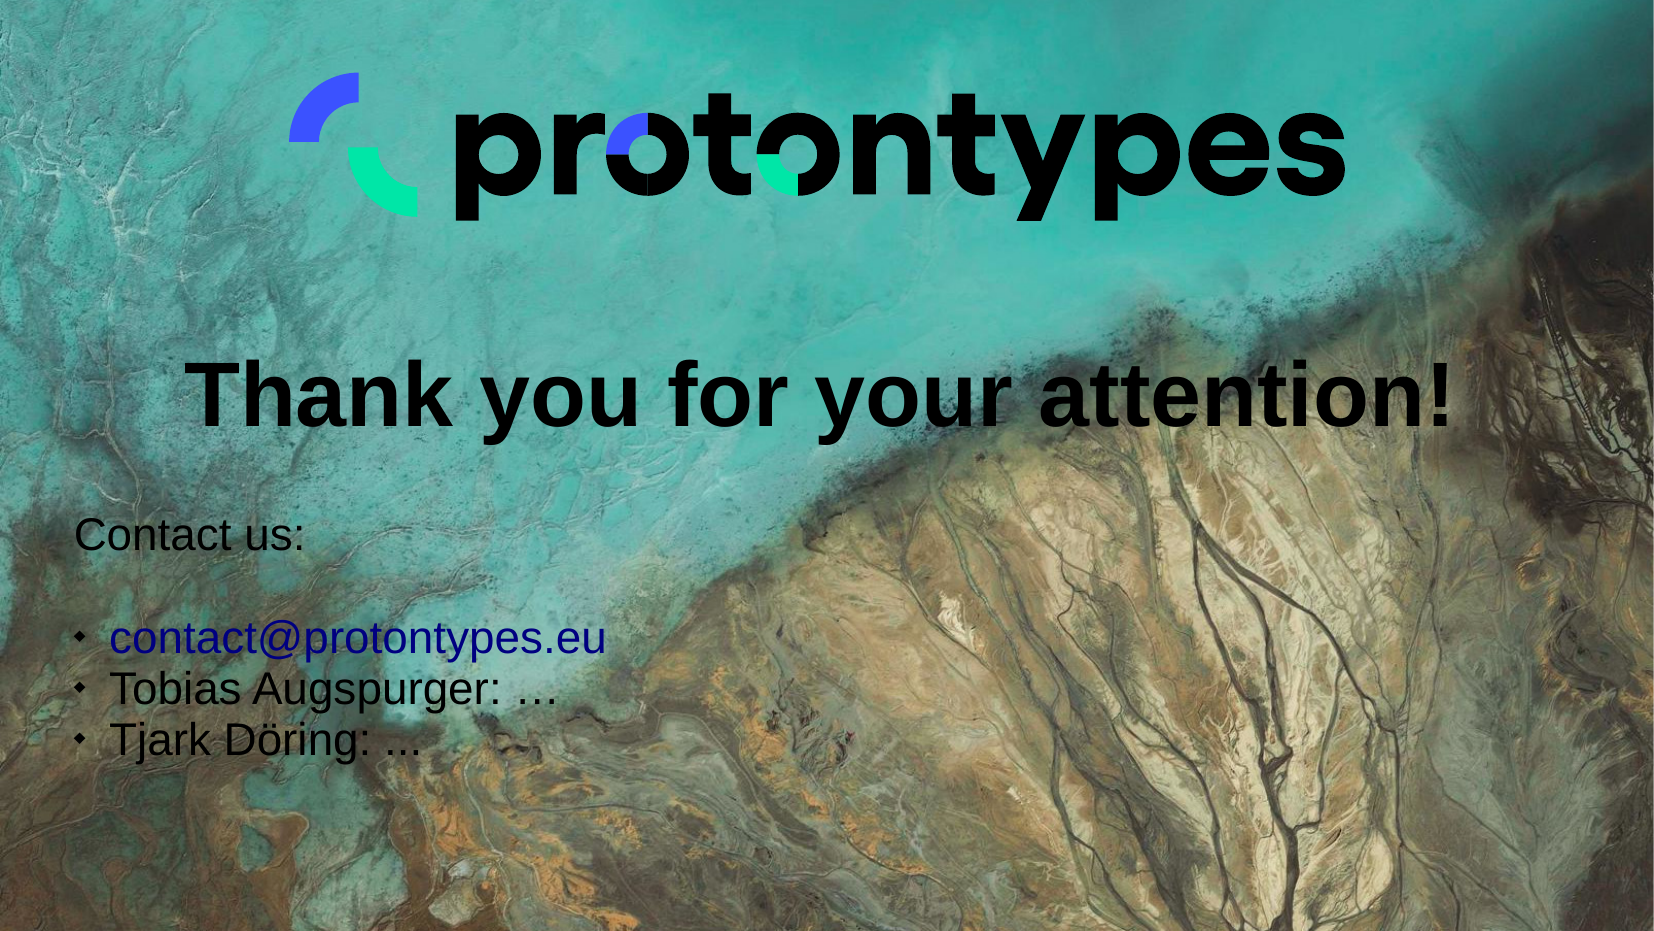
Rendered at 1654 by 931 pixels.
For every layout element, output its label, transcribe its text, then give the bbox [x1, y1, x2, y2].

picture [0, 0, 1654, 931]
title Thank you for your attention! [76, 317, 1565, 473]
text_box Contact us: contact@protontypes.eu Tobias Augspurger: … Tjark Döring: ... [59, 501, 1565, 774]
